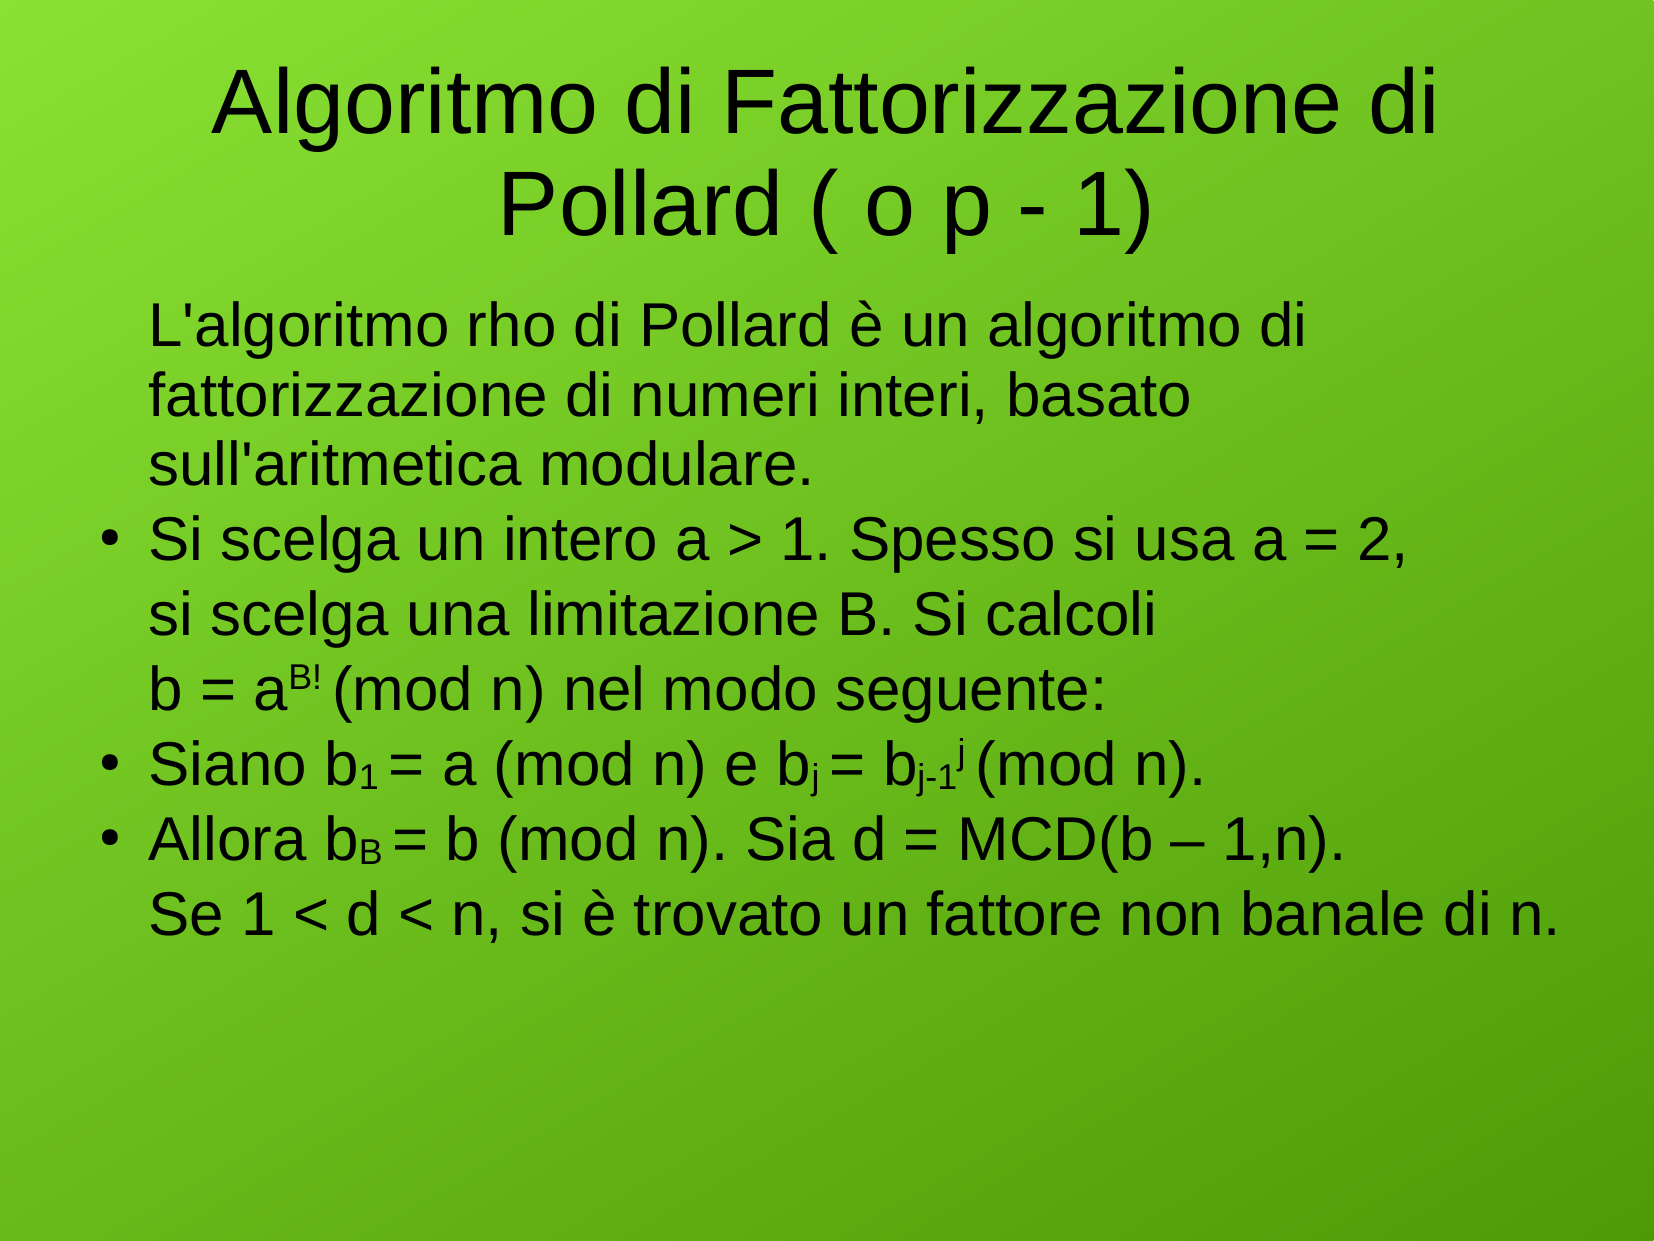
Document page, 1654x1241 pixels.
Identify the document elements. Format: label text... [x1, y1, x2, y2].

list L'algoritmo rho di Pollard è un algoritmo di fattorizzazione di numeri interi, basato sull'aritmetica modulare. Si scelga un intero a > 1. Spesso si usa a = 2, si scelga una limitazione B. Si calcoli b = aB! (mod n) nel modo seguente: Siano b1 = a (mod n) e bj = bj-1j (mod n). Allora bB = b (mod n). Sia d = MCD(b – 1,n). Se 1 < d < n, si è trovato un fattore non banale di n. [82, 290, 1571, 1010]
title Algoritmo di Fattorizzazione di Pollard ( o p - 1) [82, 49, 1571, 257]
